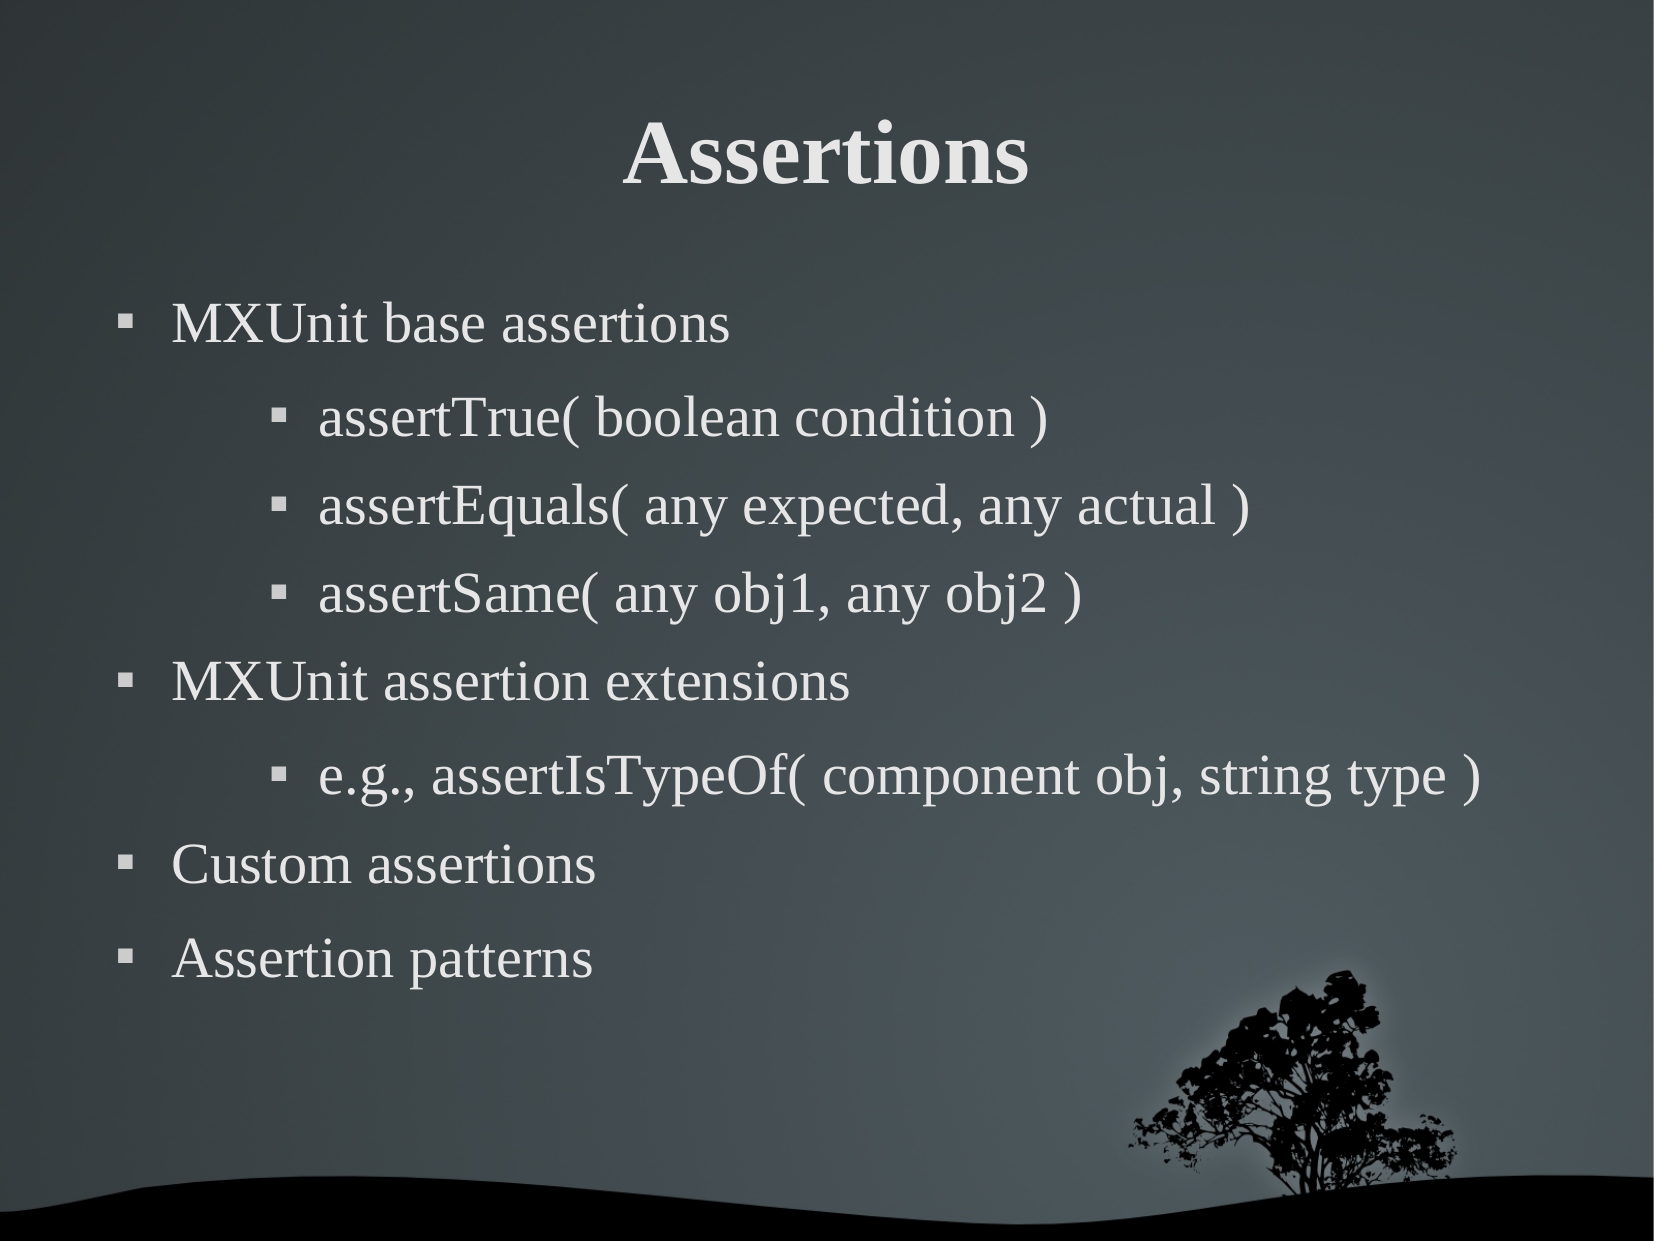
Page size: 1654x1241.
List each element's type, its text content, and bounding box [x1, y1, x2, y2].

picture [0, 0, 1654, 1241]
title Assertions [82, 49, 1571, 257]
list MXUnit base assertions assertTrue( boolean condition ) assertEquals( any expected, any actual ) assertSame( any obj1, any obj2 ) MXUnit assertion extensions e.g., assertIsTypeOf( component obj, string type ) Custom assertions Assertion patterns [82, 290, 1571, 1109]
